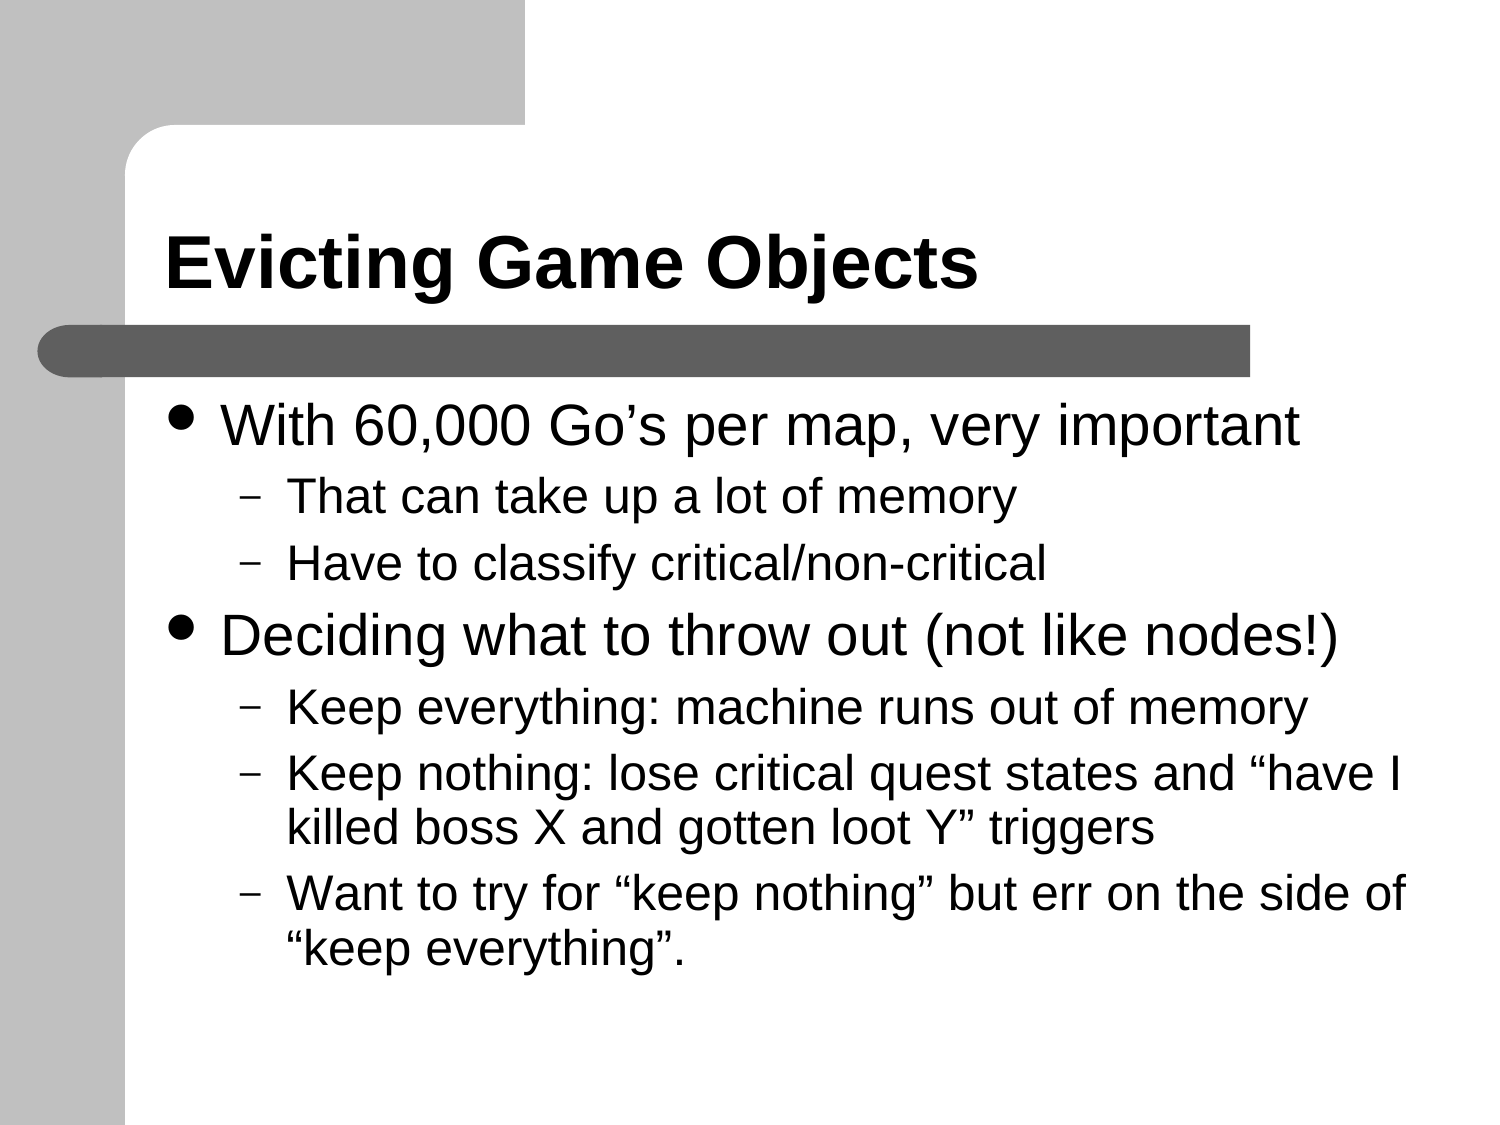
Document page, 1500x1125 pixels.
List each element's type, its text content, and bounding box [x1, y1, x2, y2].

title Evicting Game Objects [149, 124, 1463, 313]
list With 60,000 Go’s per map, very important That can take up a lot of memory Have to classify critical/non-critical Deciding what to throw out (not like nodes!) Keep everything: machine runs out of memory Keep nothing: lose critical quest states and “have I killed boss X and gotten loot Y” triggers Want to try for “keep nothing” but err on the side of “keep everything”. [149, 387, 1463, 1000]
